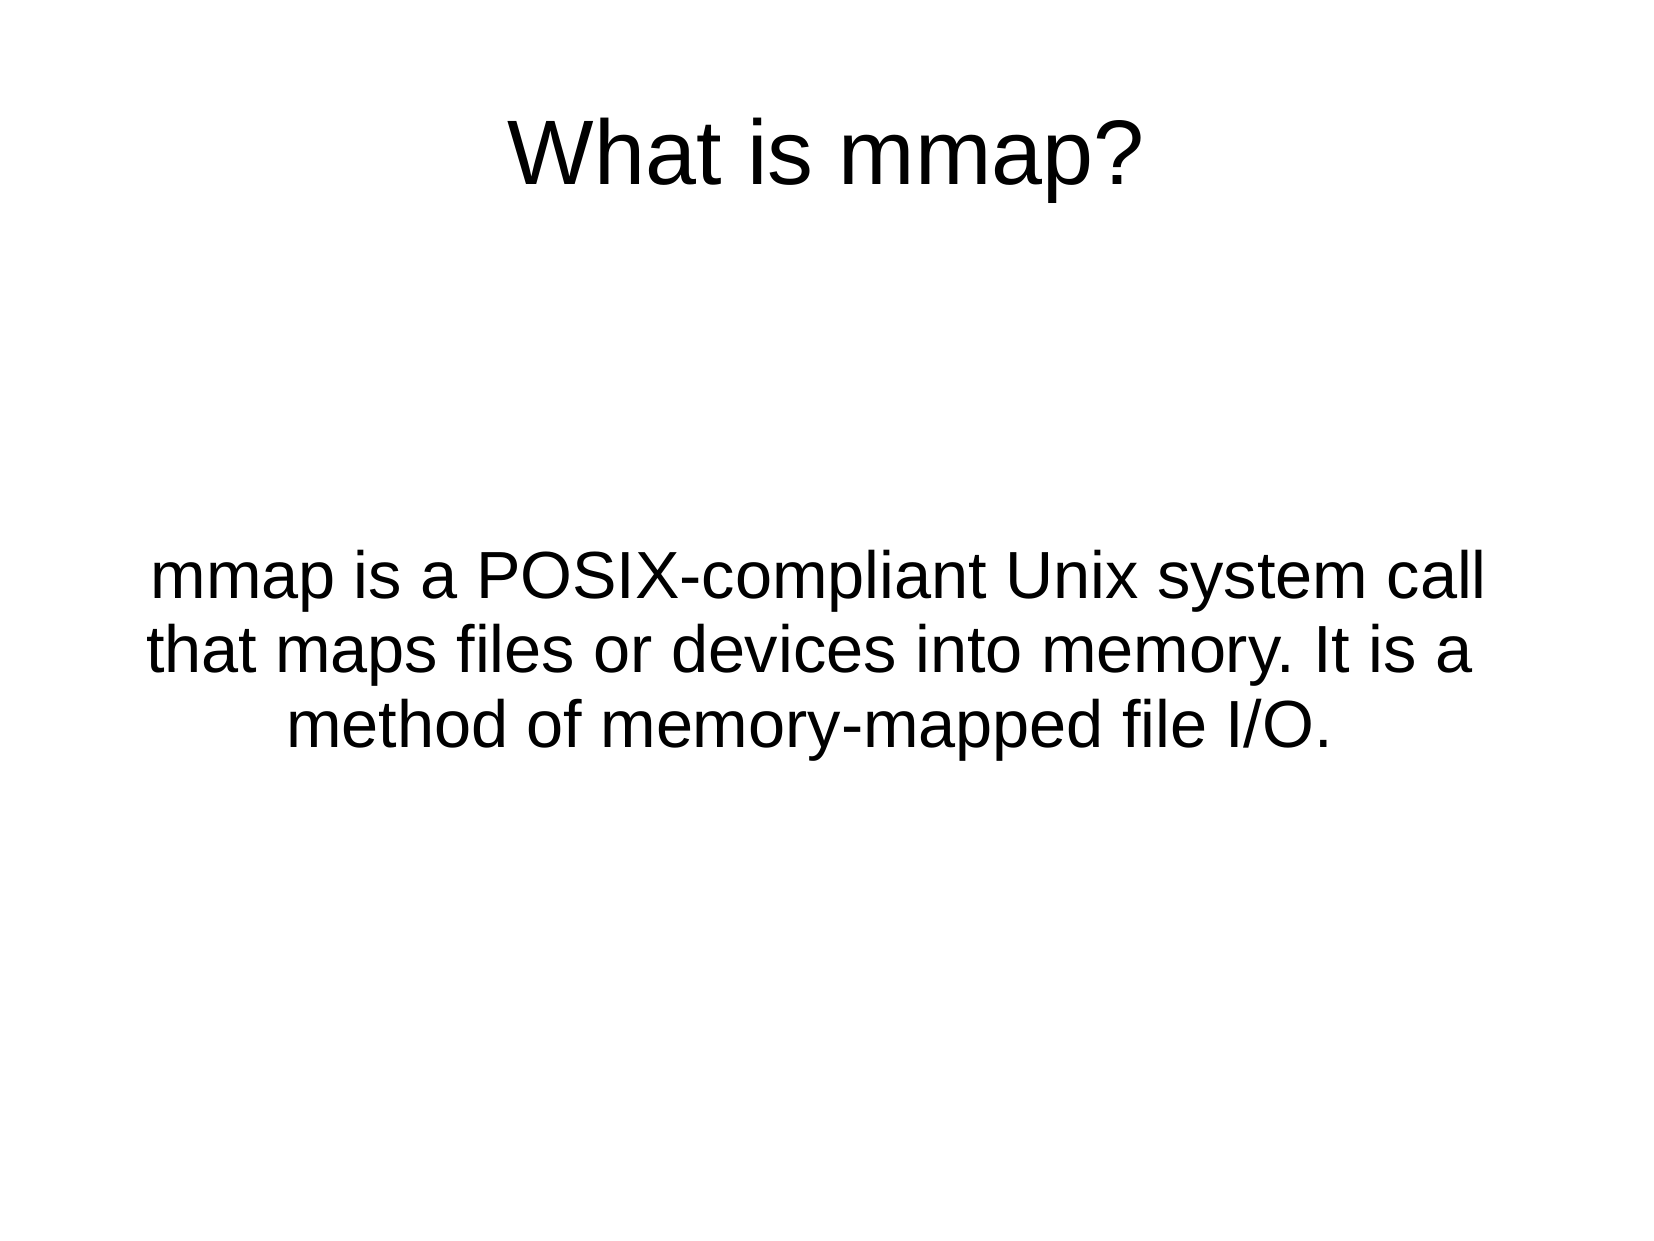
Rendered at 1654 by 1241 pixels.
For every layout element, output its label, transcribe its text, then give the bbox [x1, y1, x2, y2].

subtitle mmap is a POSIX-compliant Unix system call that maps files or devices into memory. It is a method of memory-mapped file I/O. [82, 290, 1538, 1010]
title What is mmap? [82, 49, 1571, 257]
